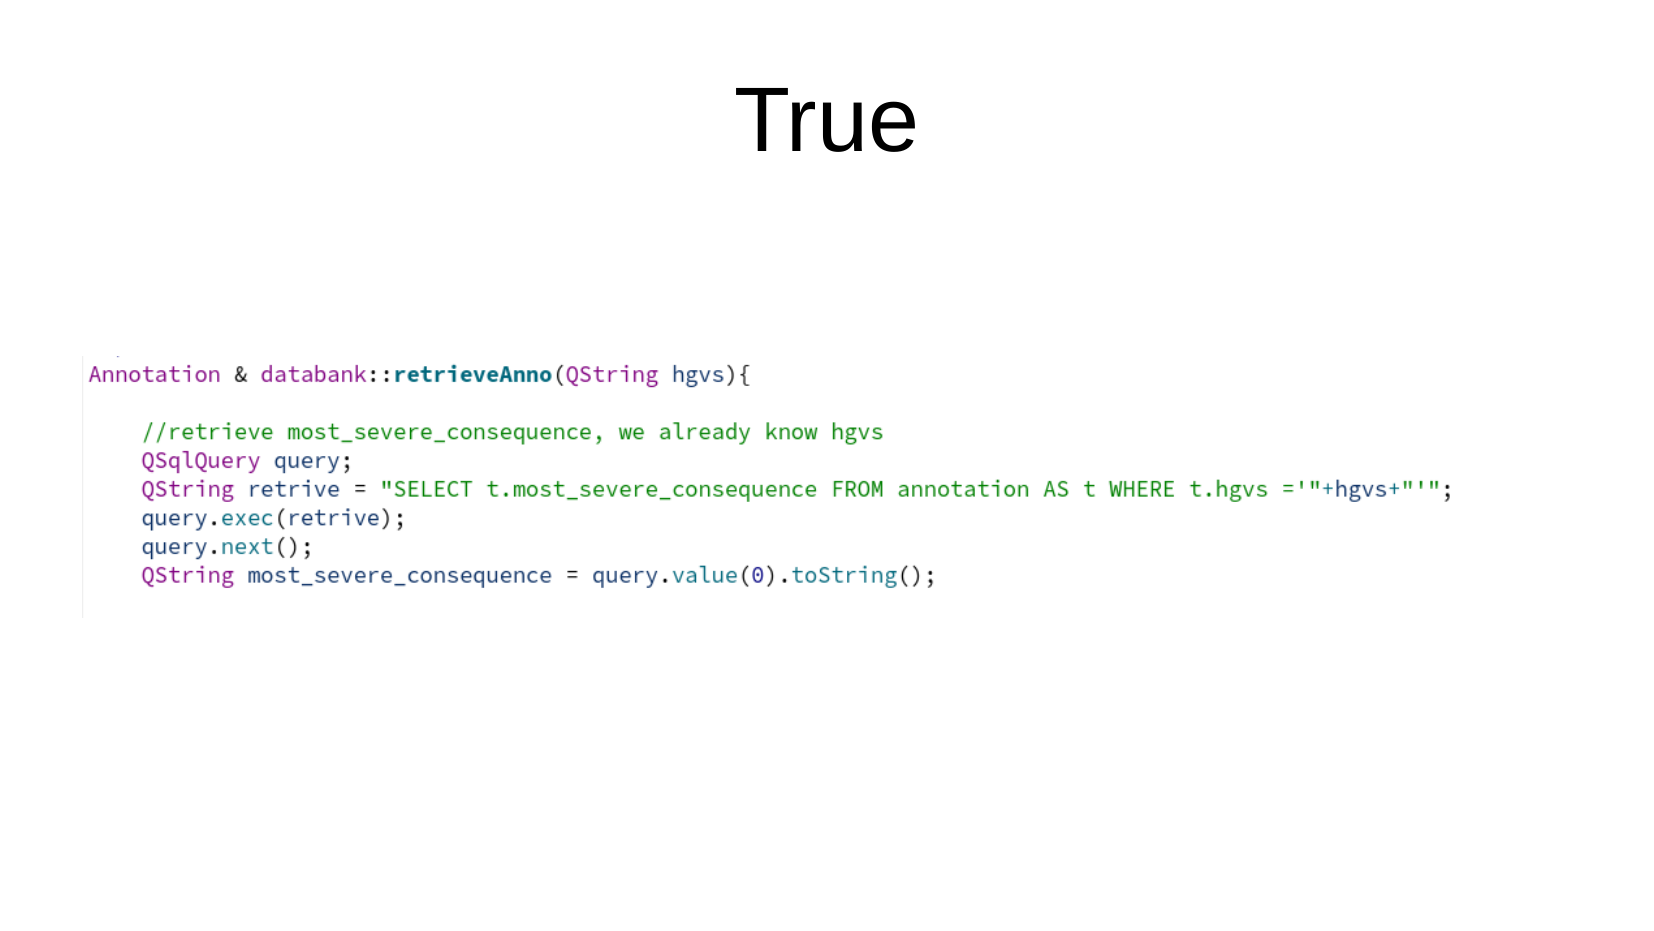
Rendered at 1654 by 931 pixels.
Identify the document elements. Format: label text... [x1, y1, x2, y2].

picture [82, 356, 1571, 619]
title True [82, 37, 1571, 193]
